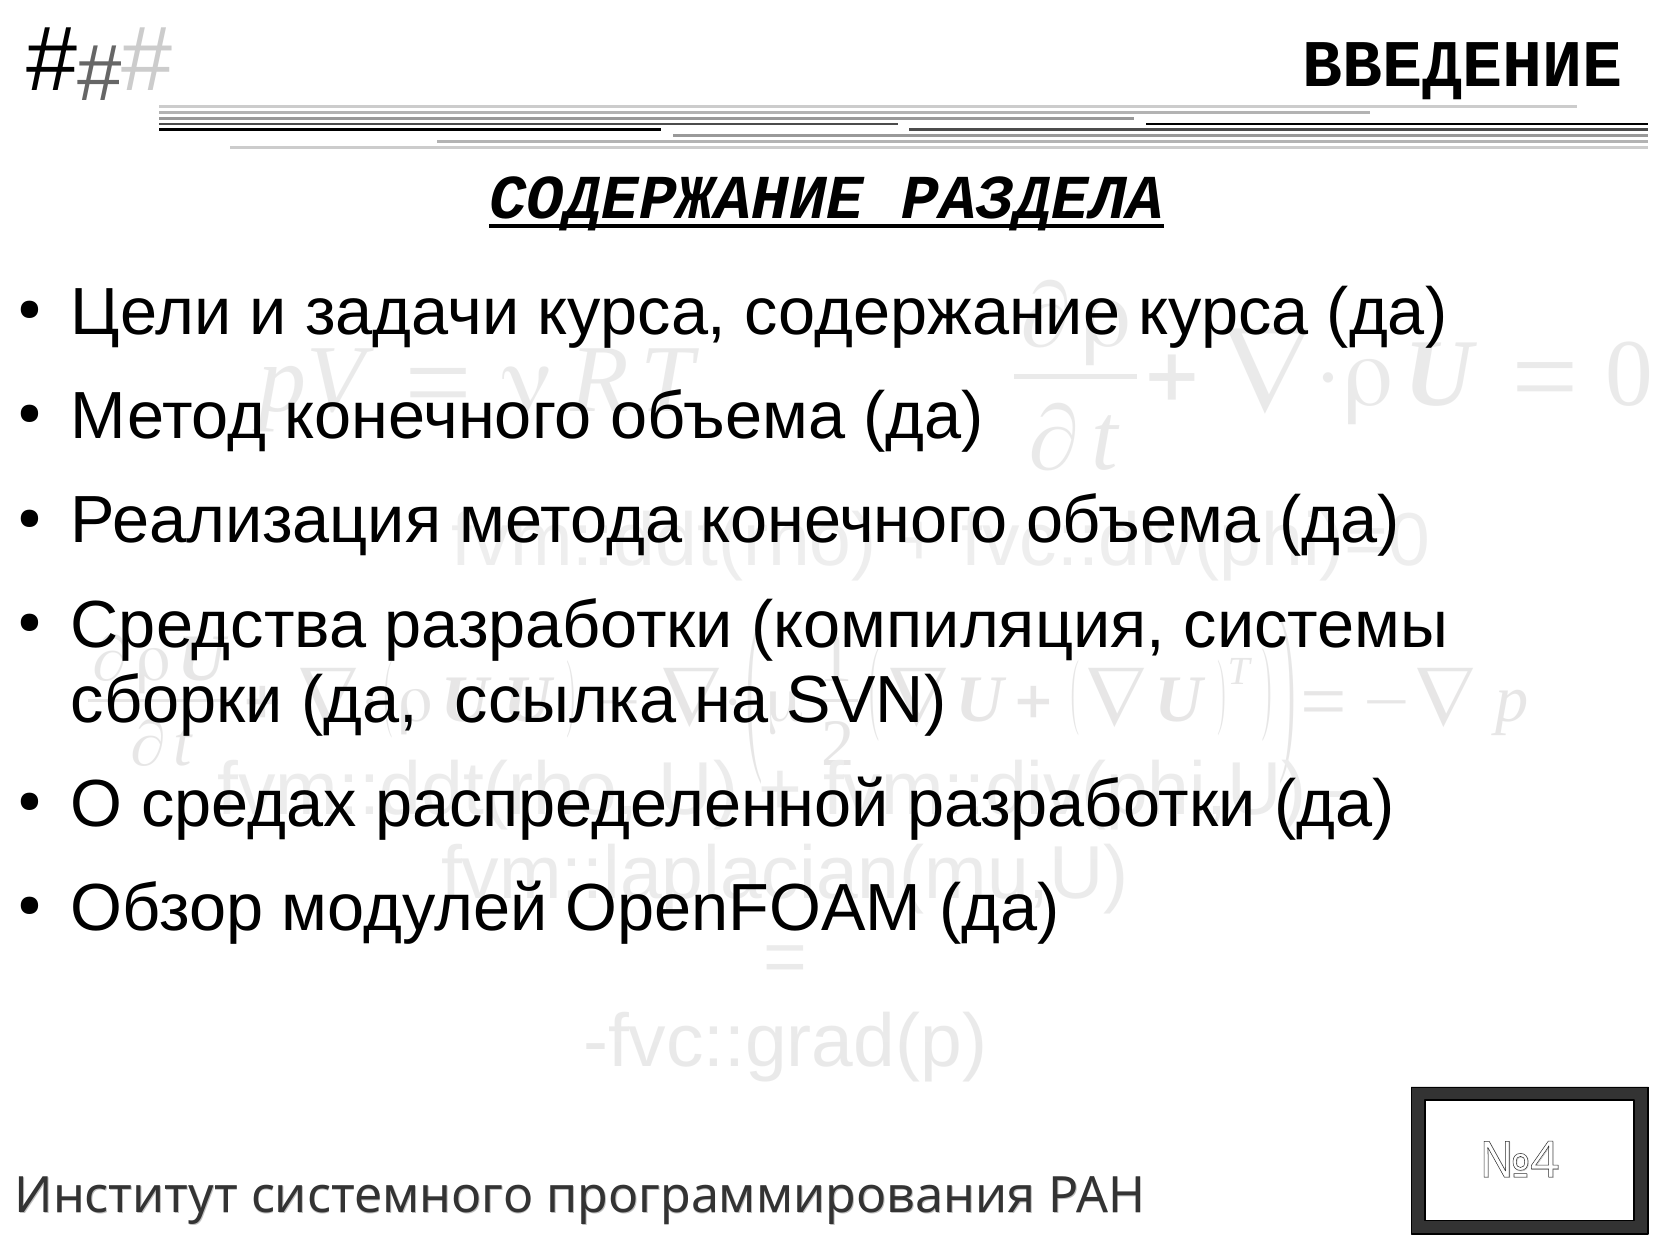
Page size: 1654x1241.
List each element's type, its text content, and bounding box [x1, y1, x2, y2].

title СОДЕРЖАНИЕ РАЗДЕЛА [0, 147, 1654, 257]
list Цели и задачи курса, содержание курса (да) Метод конечного объема (да) Реализация метода конечного объема (да) Средства разработки (компиляция, системы сборки (да, ссылка на SVN) О средах распределенной разработки (да) Обзор модулей OpenFOAM (да) [0, 274, 1654, 1093]
